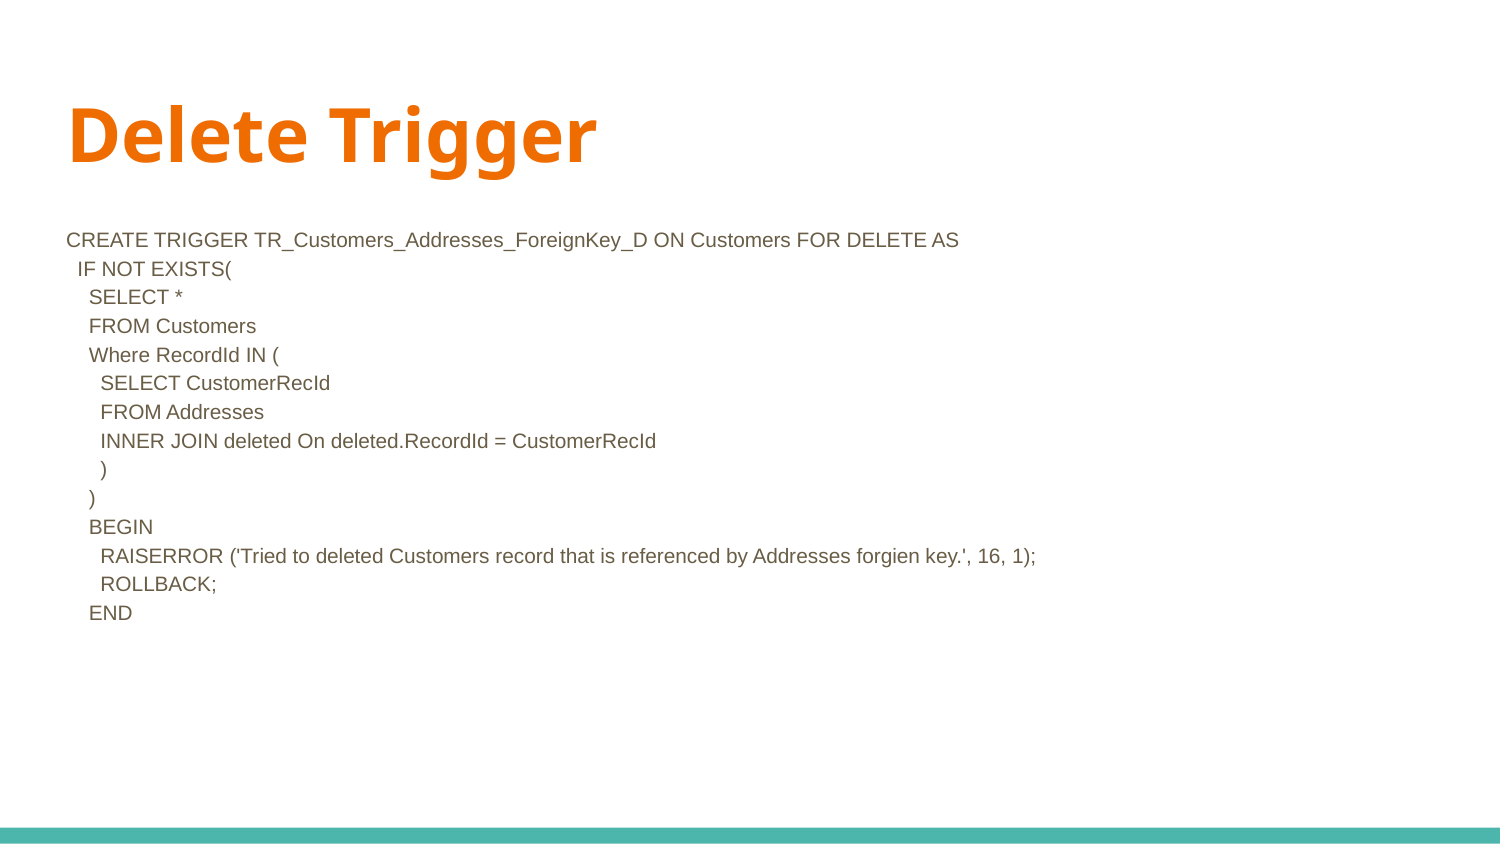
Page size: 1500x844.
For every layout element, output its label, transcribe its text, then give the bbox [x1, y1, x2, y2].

list CREATE TRIGGER TR_Customers_Addresses_ForeignKey_D ON Customers FOR DELETE AS IF NOT EXISTS( SELECT * FROM Customers Where RecordId IN ( SELECT CustomerRecId FROM Addresses INNER JOIN deleted On deleted.RecordId = CustomerRecId ) ) BEGIN RAISERROR ('Tried to deleted Customers record that is referenced by Addresses forgien key.', 16, 1); ROLLBACK; END [51, 207, 1449, 750]
title Delete Trigger [51, 72, 1449, 189]
